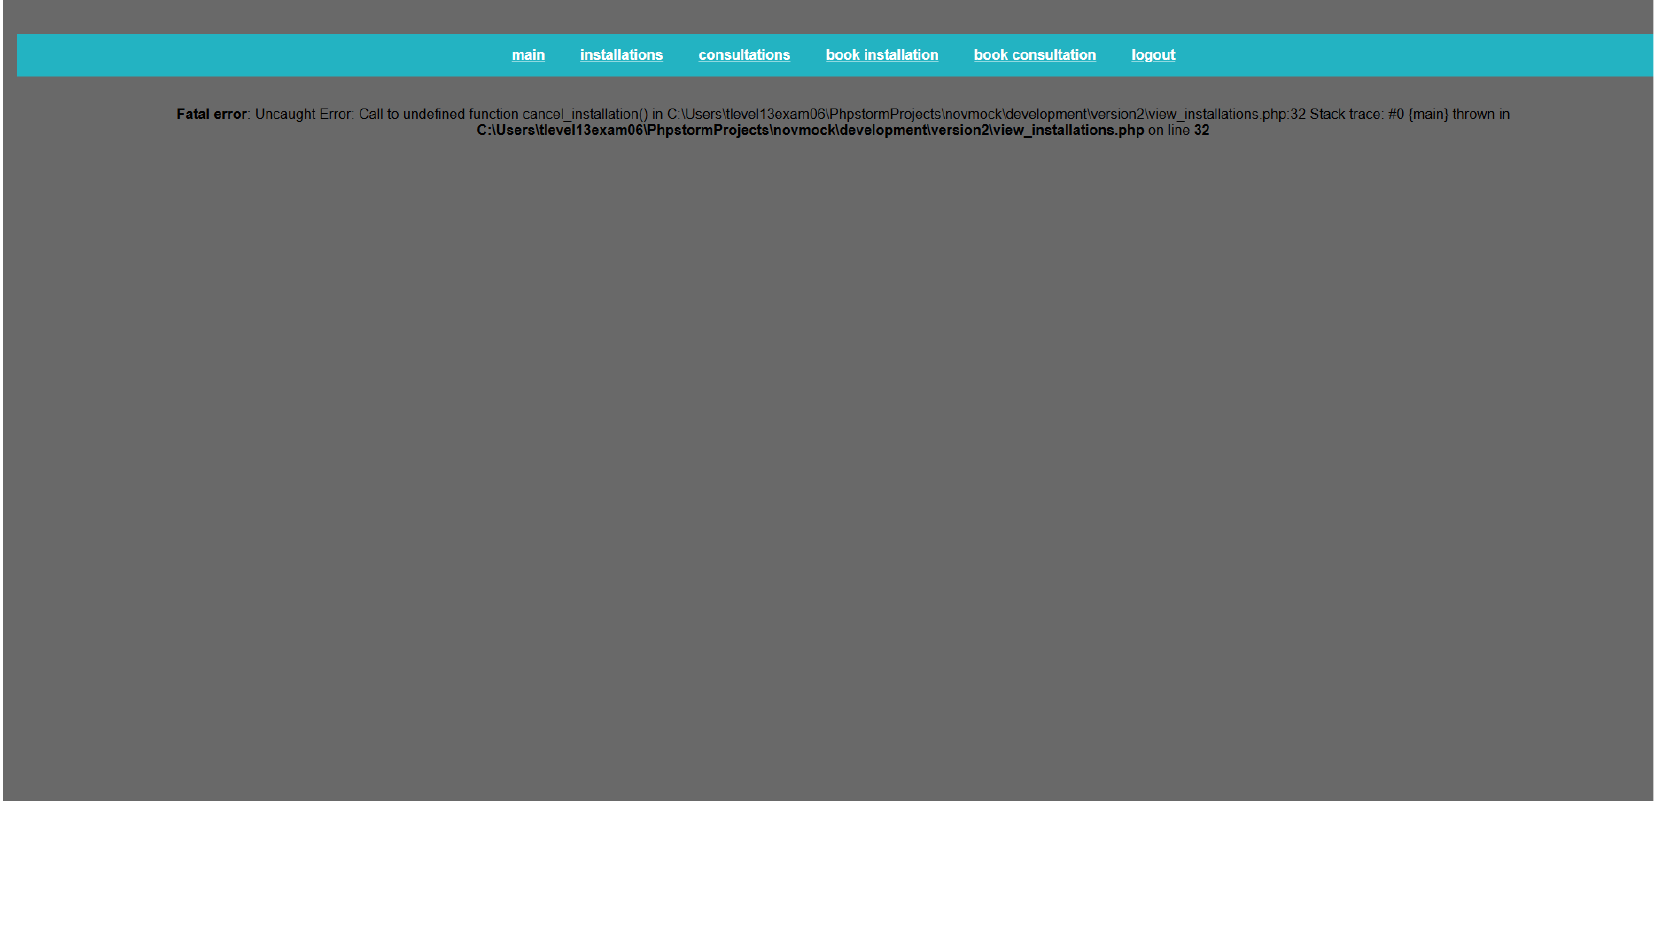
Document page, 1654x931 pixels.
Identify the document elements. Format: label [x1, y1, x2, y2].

picture [3, 0, 1654, 801]
